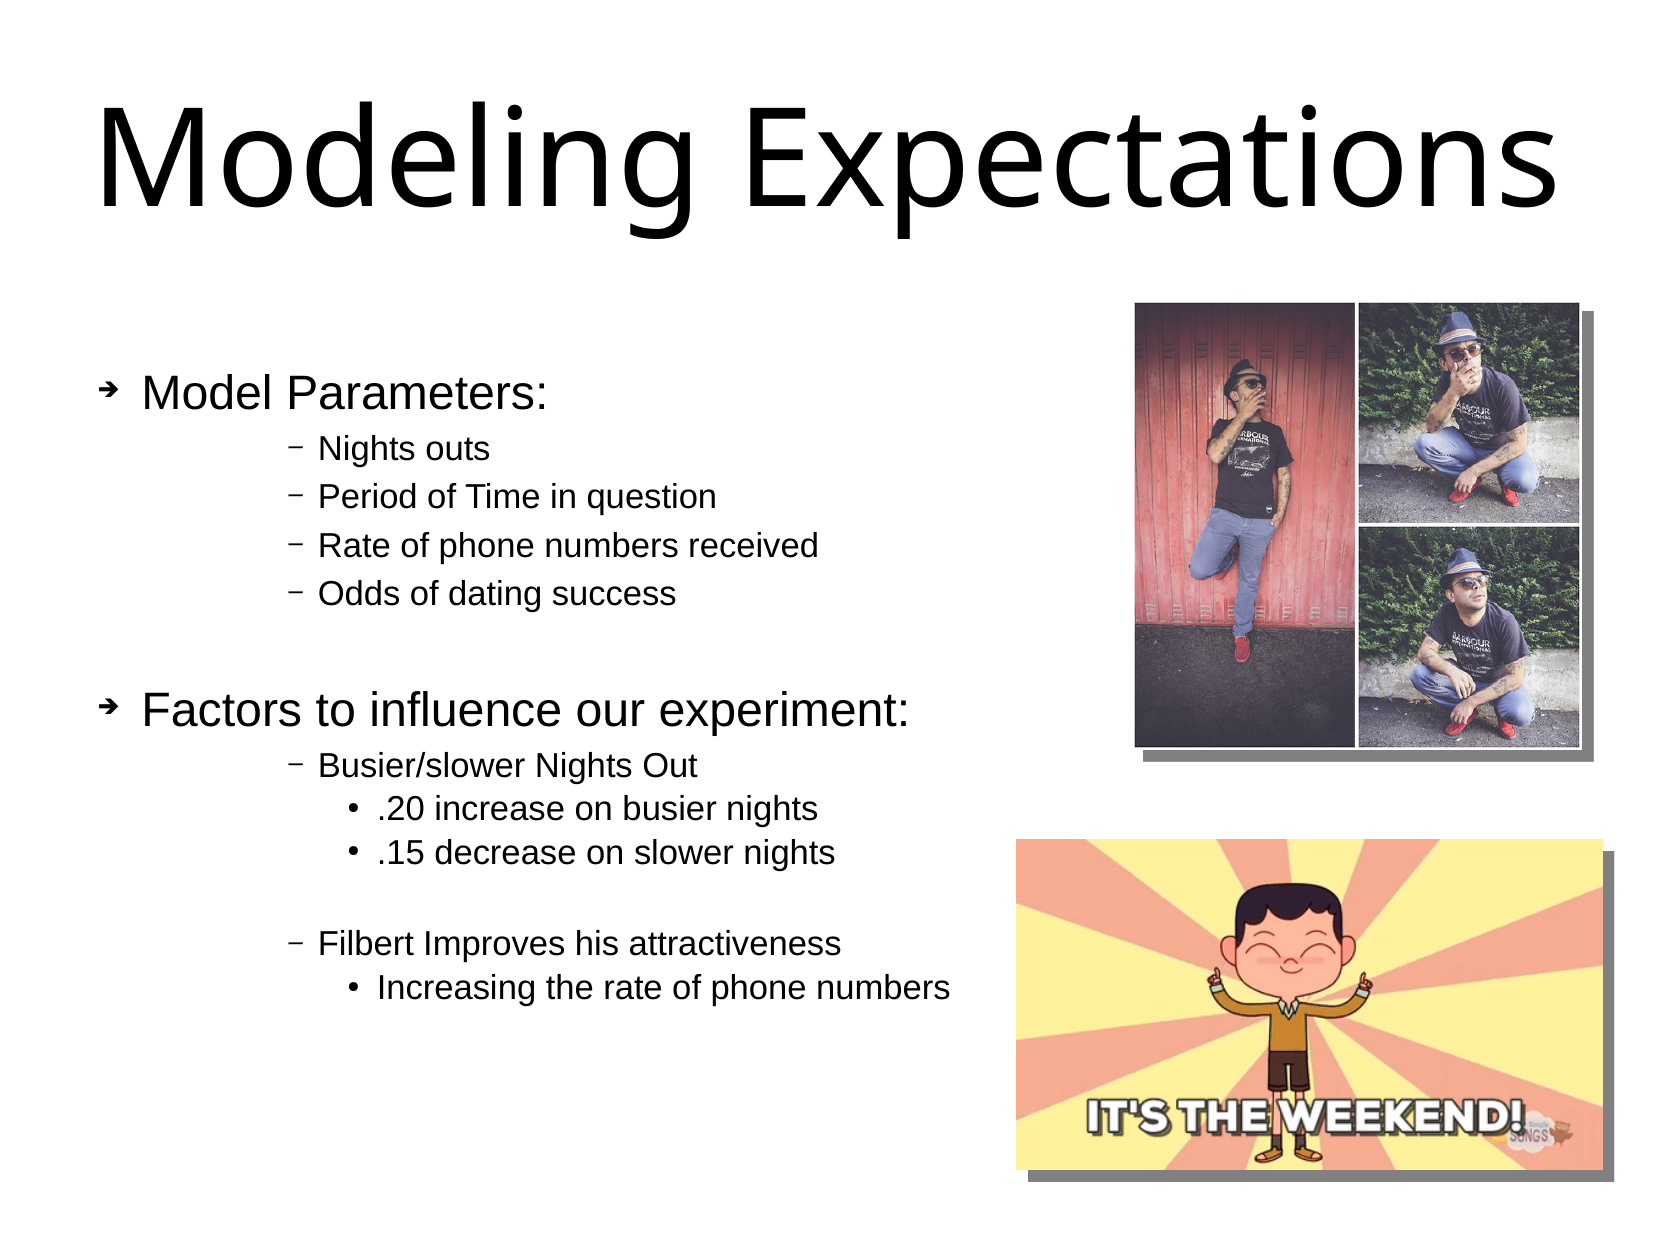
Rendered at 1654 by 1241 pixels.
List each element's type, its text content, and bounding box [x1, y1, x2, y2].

picture [1131, 299, 1582, 751]
list Model Parameters: Nights outs Period of Time in question Rate of phone numbers received Odds of dating success Factors to influence our experiment: Busier/slower Nights Out .20 increase on busier nights .15 decrease on slower nights Filbert Improves his attractiveness Increasing the rate of phone numbers [82, 290, 1571, 1010]
title Modeling Expectations [0, 0, 1654, 429]
picture [1016, 839, 1603, 1170]
